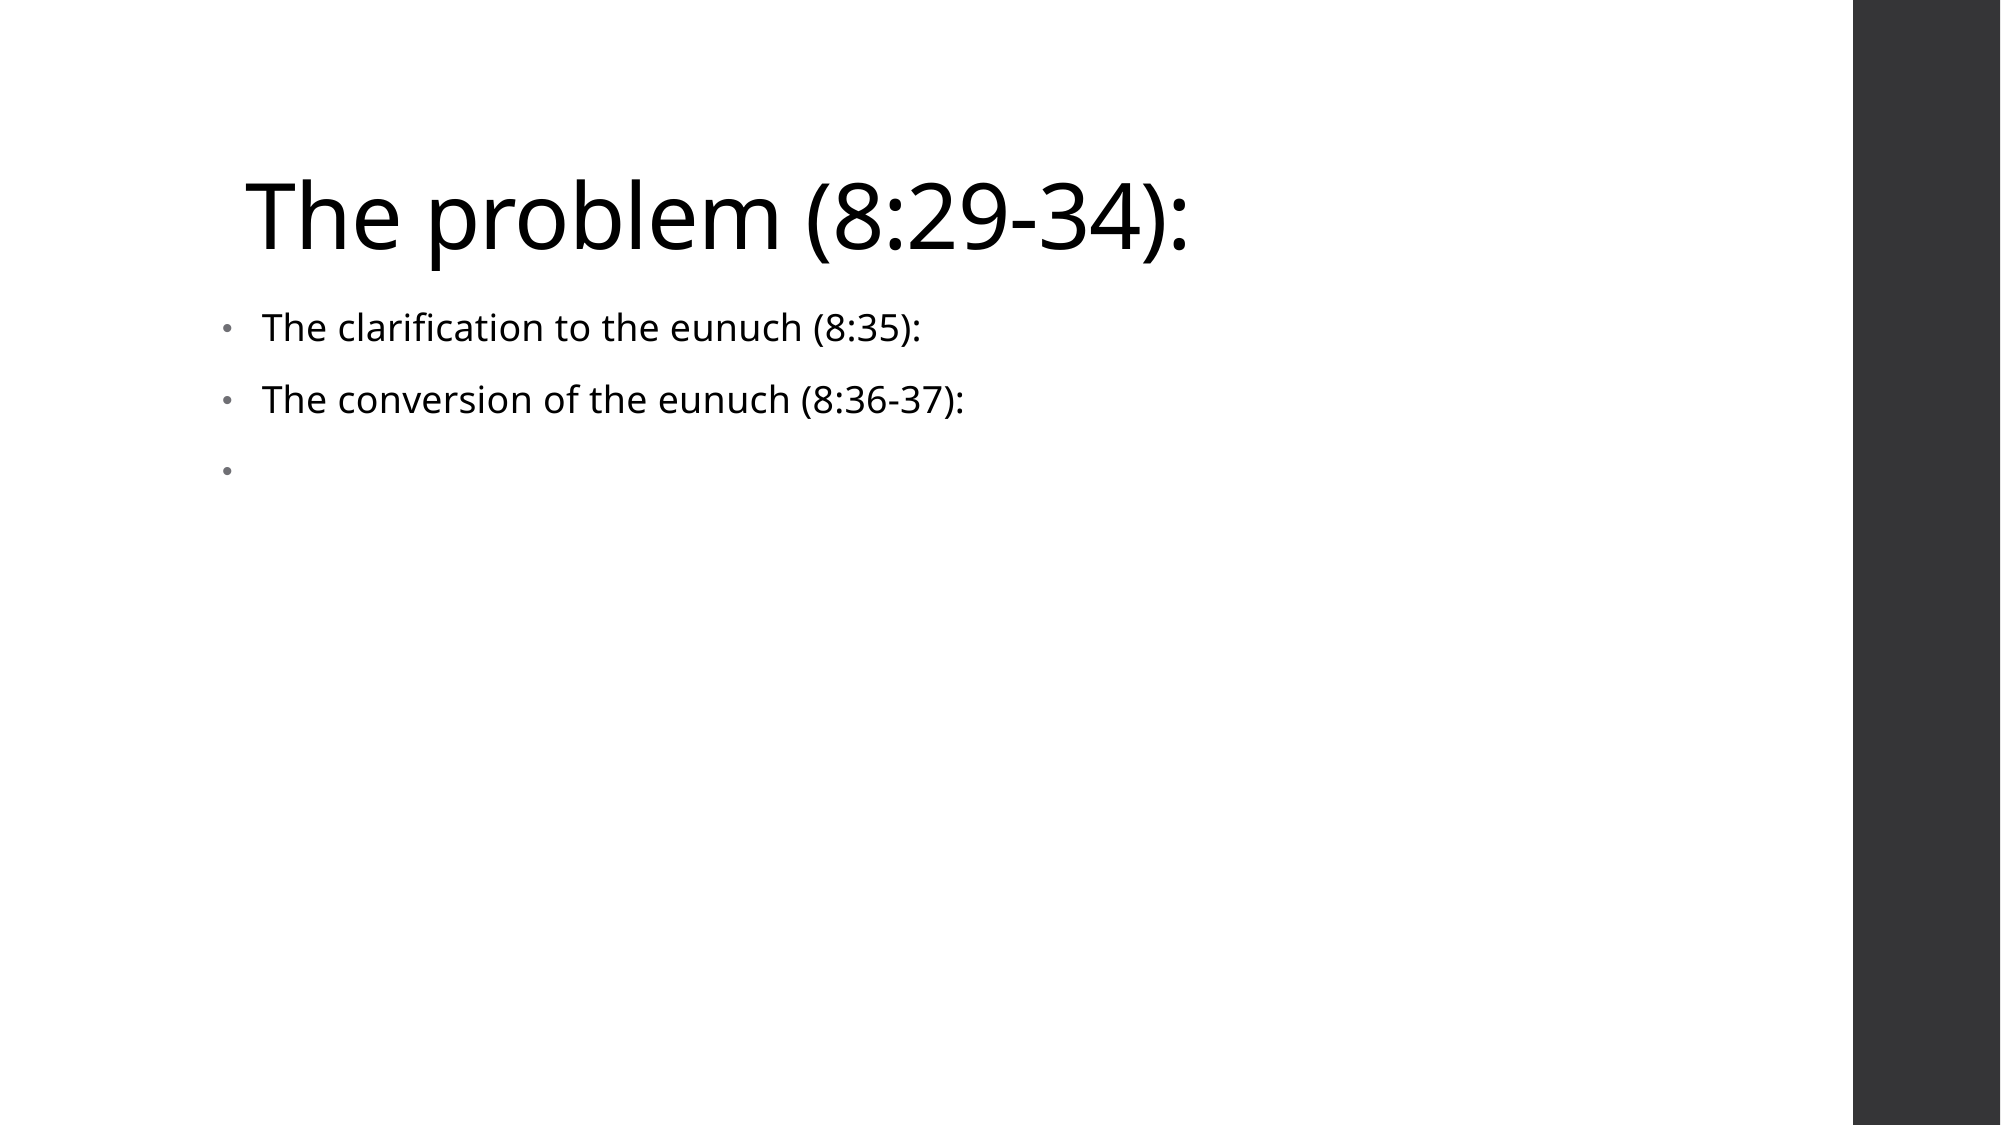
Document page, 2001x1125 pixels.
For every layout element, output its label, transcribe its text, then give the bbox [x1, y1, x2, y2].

title The problem (8:29-34): [206, 60, 1797, 278]
list The clarification to the eunuch (8:35): The conversion of the eunuch (8:36-37): [206, 299, 1617, 1014]
